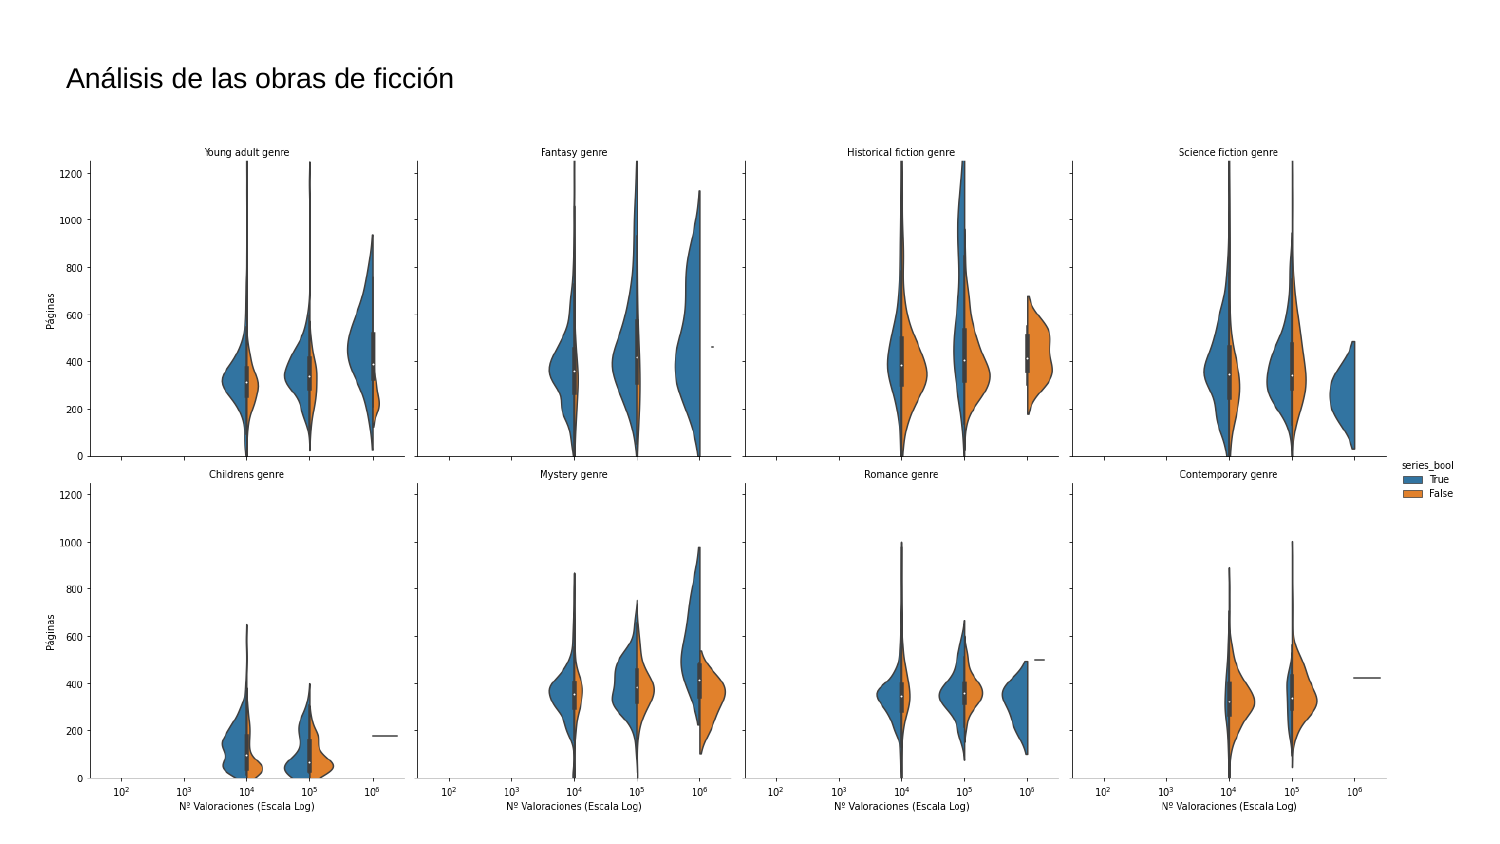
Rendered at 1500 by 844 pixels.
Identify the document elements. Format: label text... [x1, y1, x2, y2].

picture [38, 141, 1462, 817]
title Análisis de las obras de ficción [51, 48, 1449, 141]
